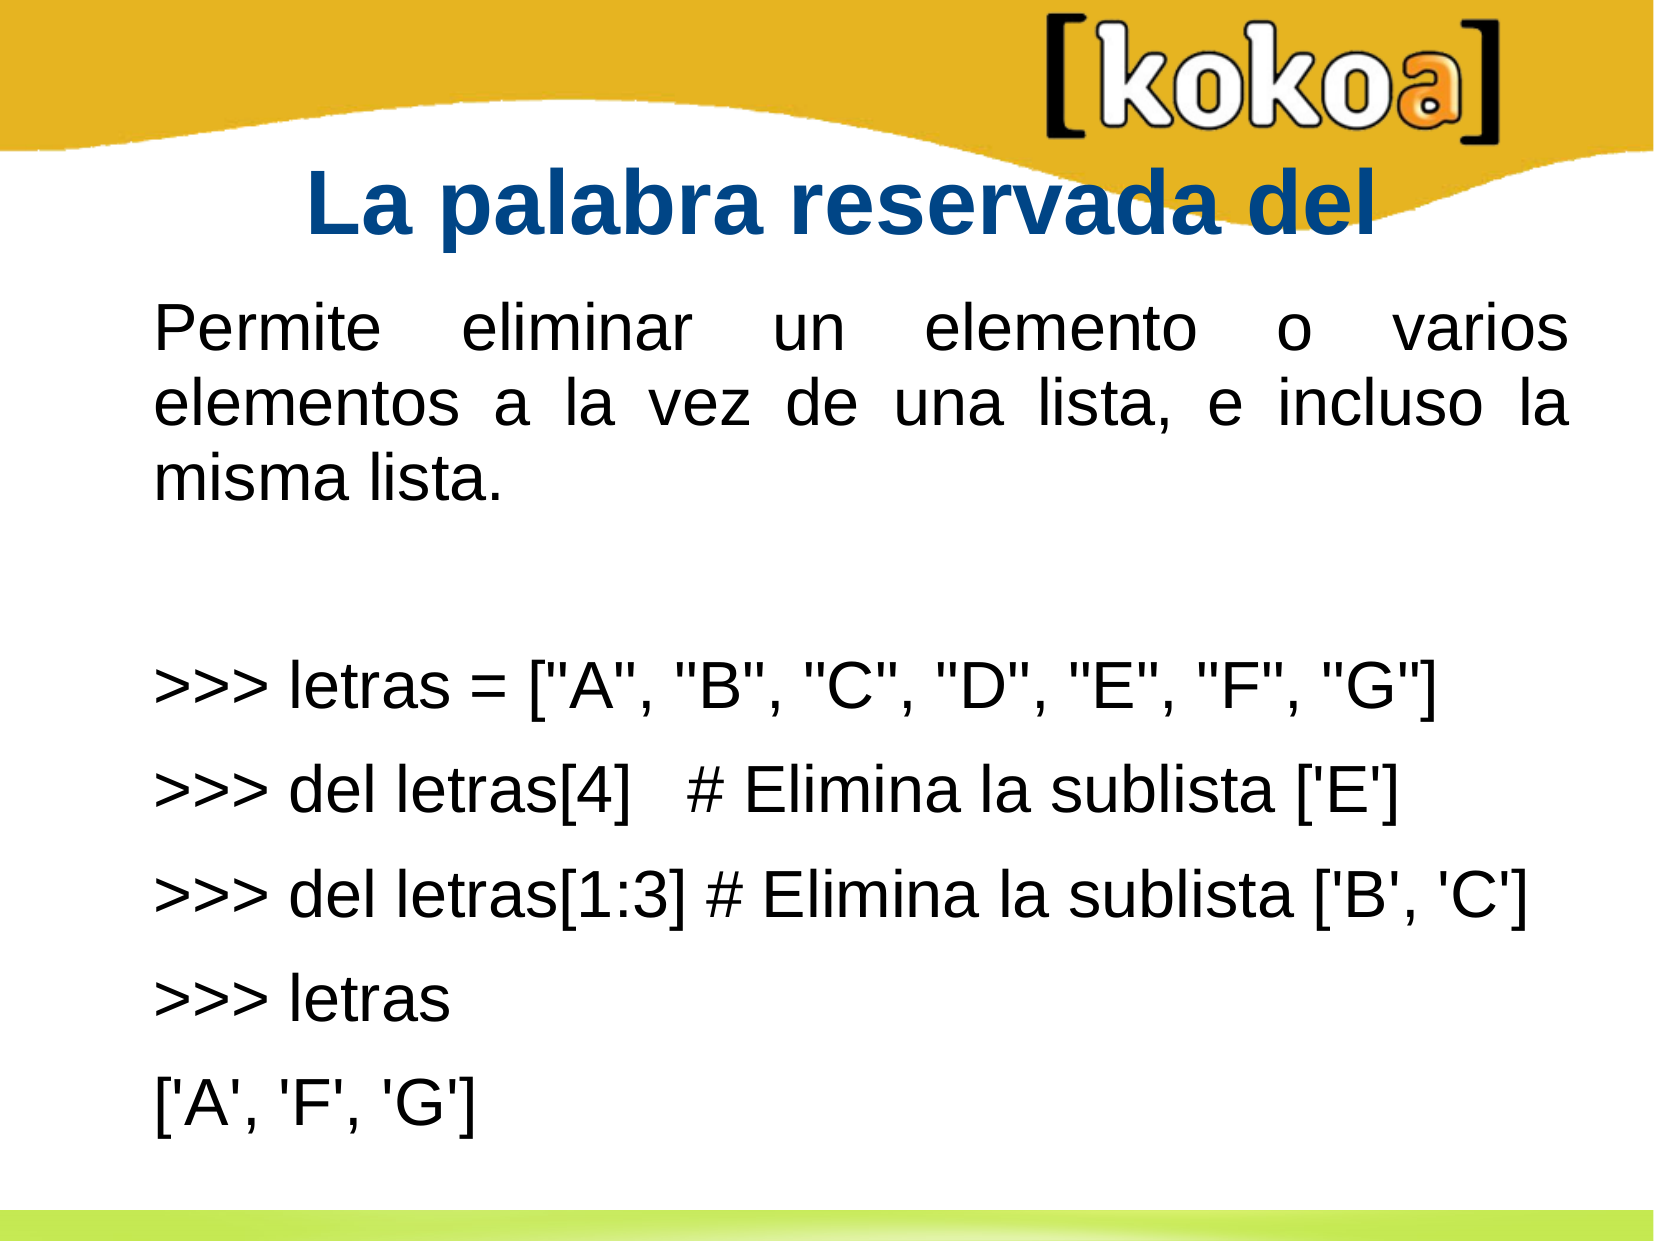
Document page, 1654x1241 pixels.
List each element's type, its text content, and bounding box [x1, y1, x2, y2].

picture [0, 0, 1654, 488]
picture [0, 1210, 1654, 1241]
list Permite eliminar un elemento o varios elementos a la vez de una lista, e incluso la misma lista. >>> letras = ["A", "B", "C", "D", "E", "F", "G"] >>> del letras[4] # Elimina la sublista ['E'] >>> del letras[1:3] # Elimina la sublista ['B', 'C'] >>> letras ['A', 'F', 'G'] [82, 290, 1571, 1190]
title La palabra reservada del [82, 99, 1571, 290]
